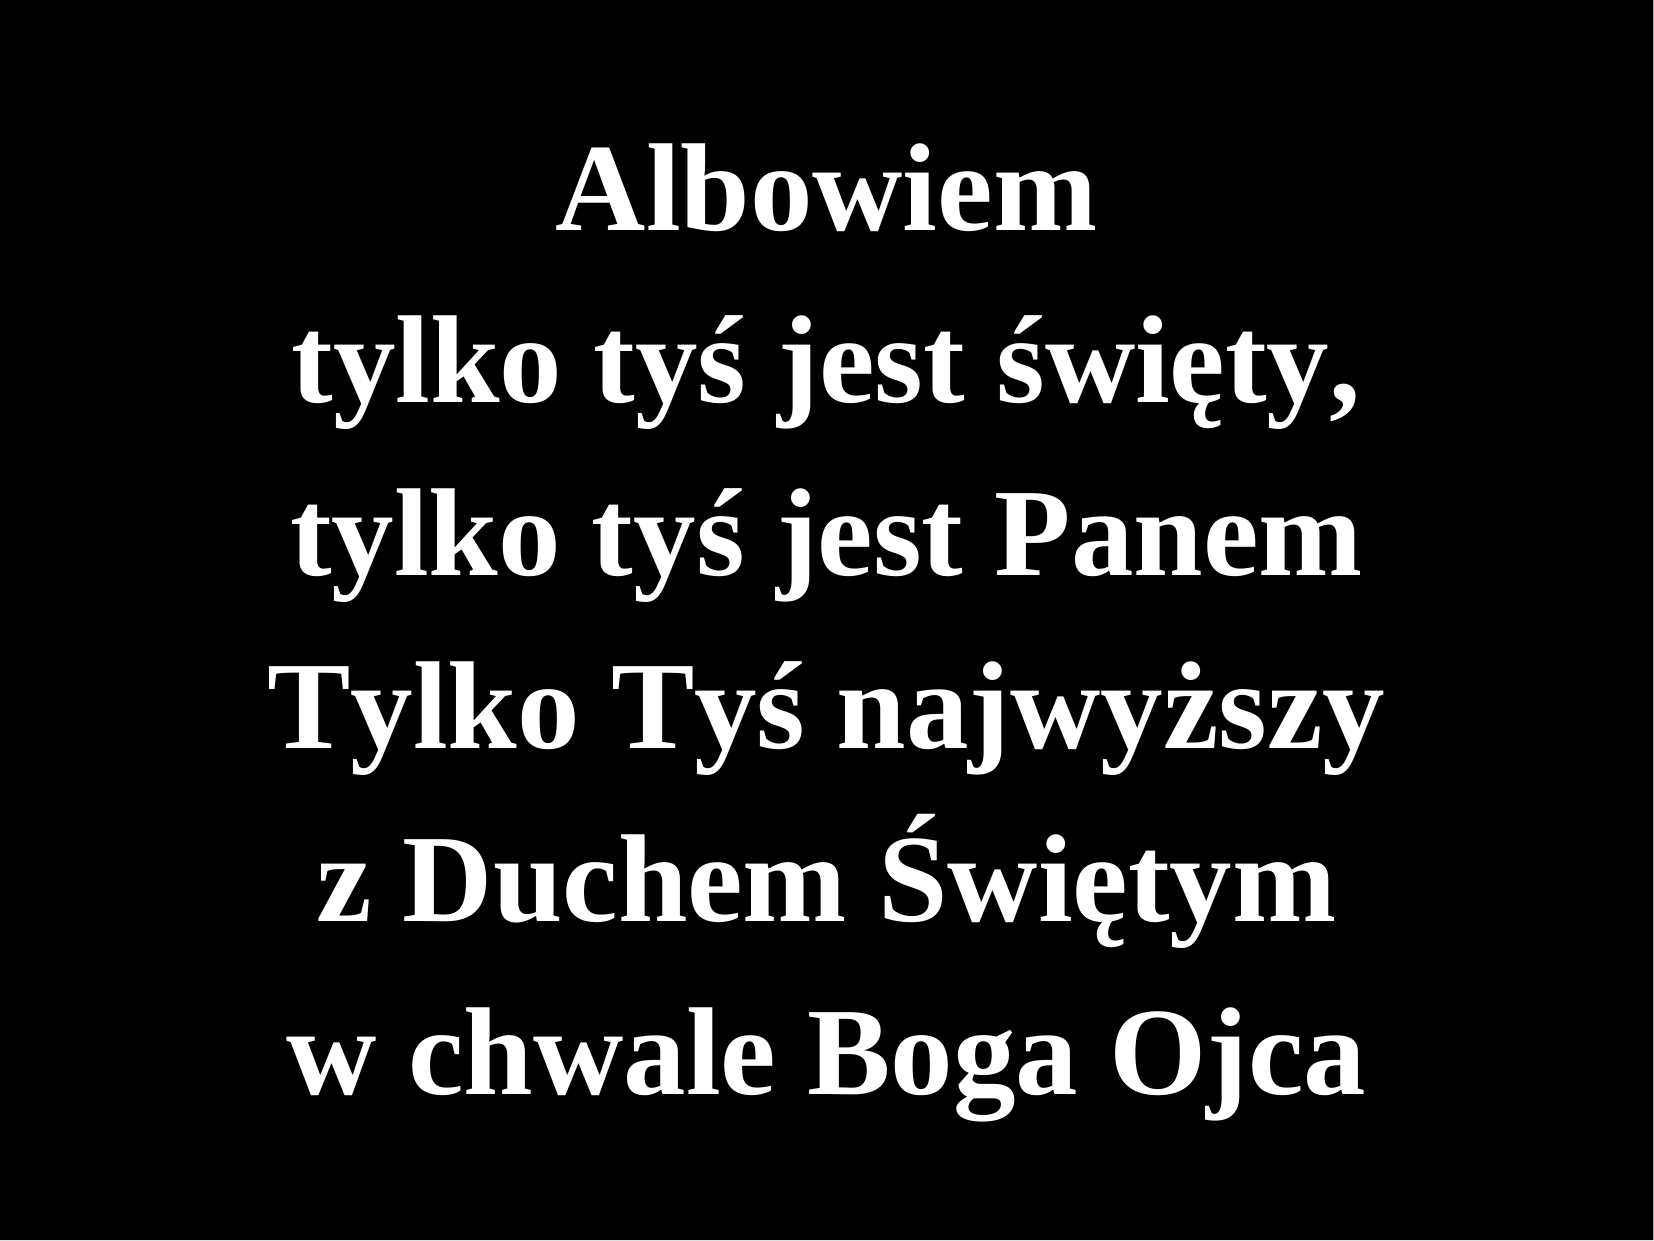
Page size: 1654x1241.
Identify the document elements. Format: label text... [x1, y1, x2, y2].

title Albowiem ppp tylko tyś jest święty, ppp tylko tyś jest Panem ppp Tylko Tyś najwyższy ppp z Duchem Świętym ppp w chwale Boga Ojca [0, 0, 1654, 1241]
